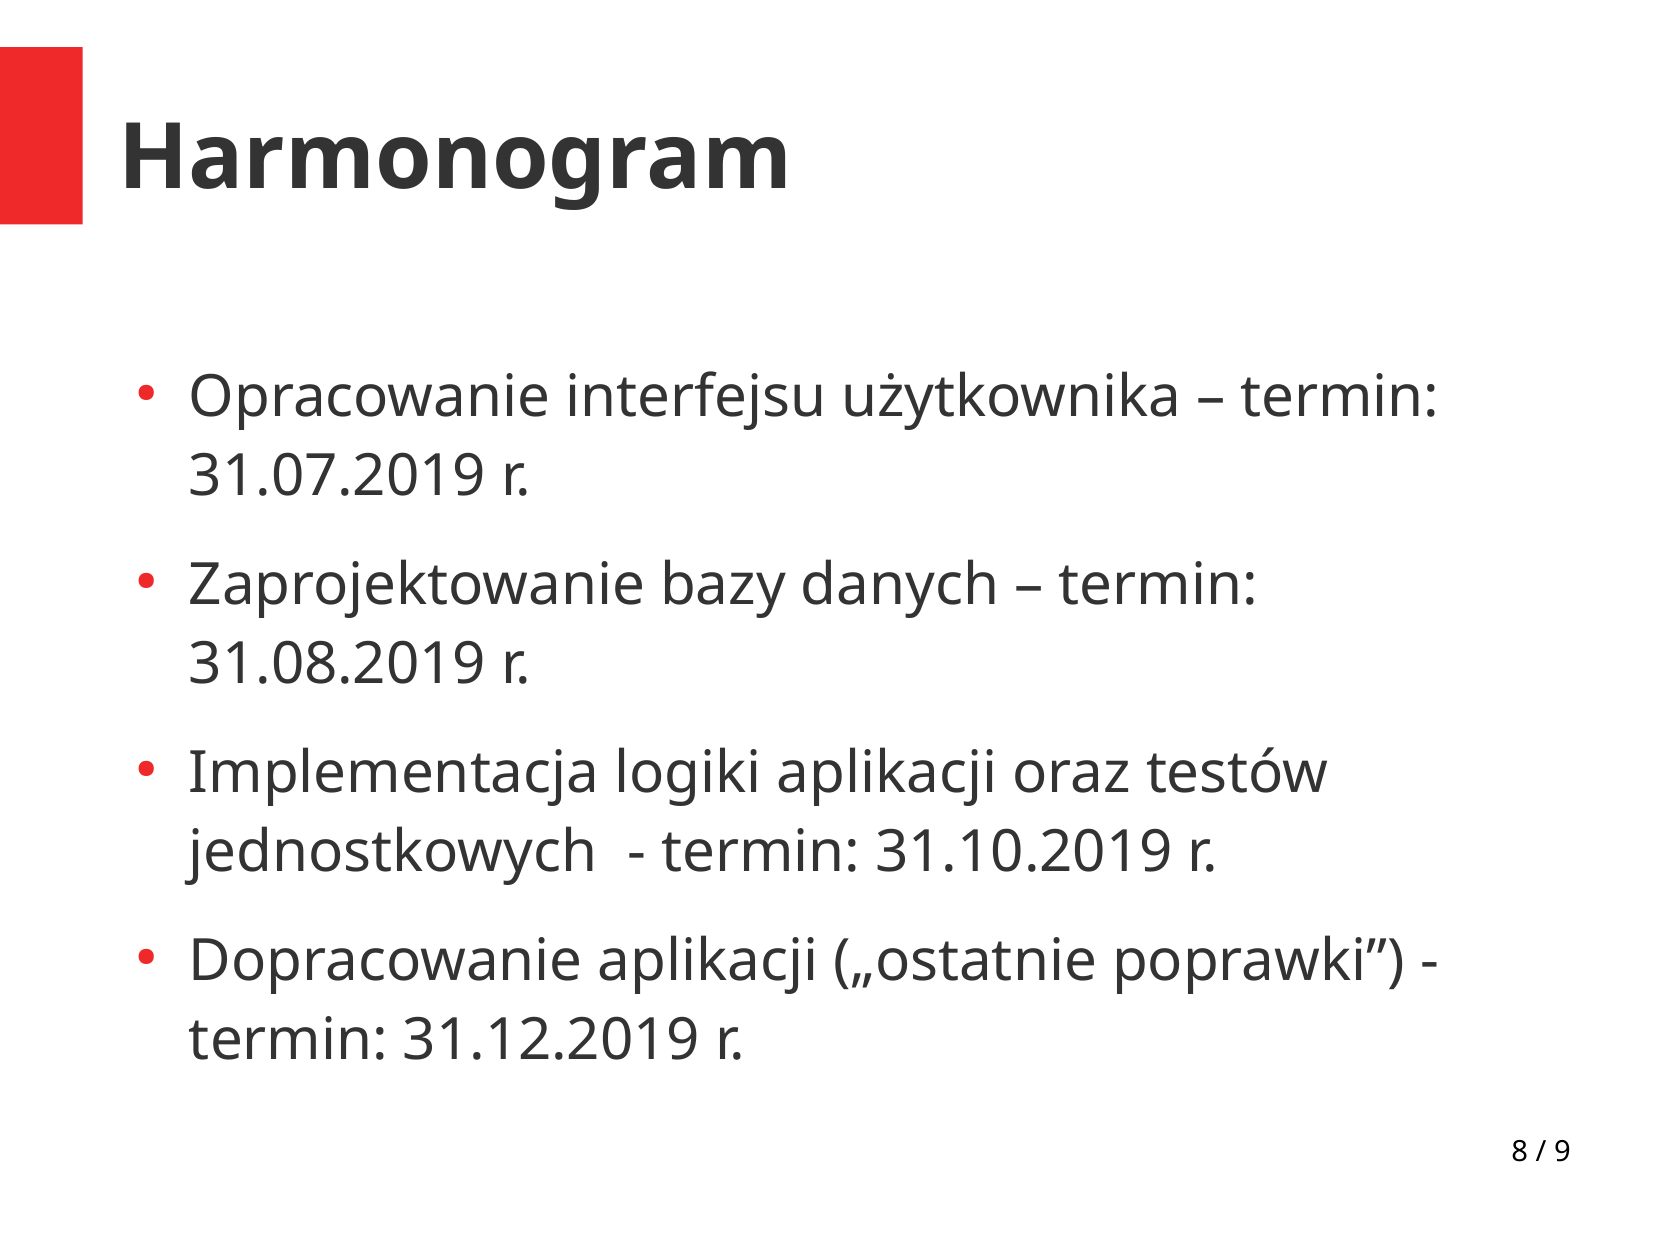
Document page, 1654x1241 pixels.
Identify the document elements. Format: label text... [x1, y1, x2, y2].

list Opracowanie interfejsu użytkownika – termin: 31.07.2019 r. Zaprojektowanie bazy danych – termin: 31.08.2019 r. Implementacja logiki aplikacji oraz testów jednostkowych - termin: 31.10.2019 r. Dopracowanie aplikacji („ostatnie poprawki”) - termin: 31.12.2019 r. [118, 354, 1536, 1074]
title Harmonogram [118, 49, 1571, 257]
